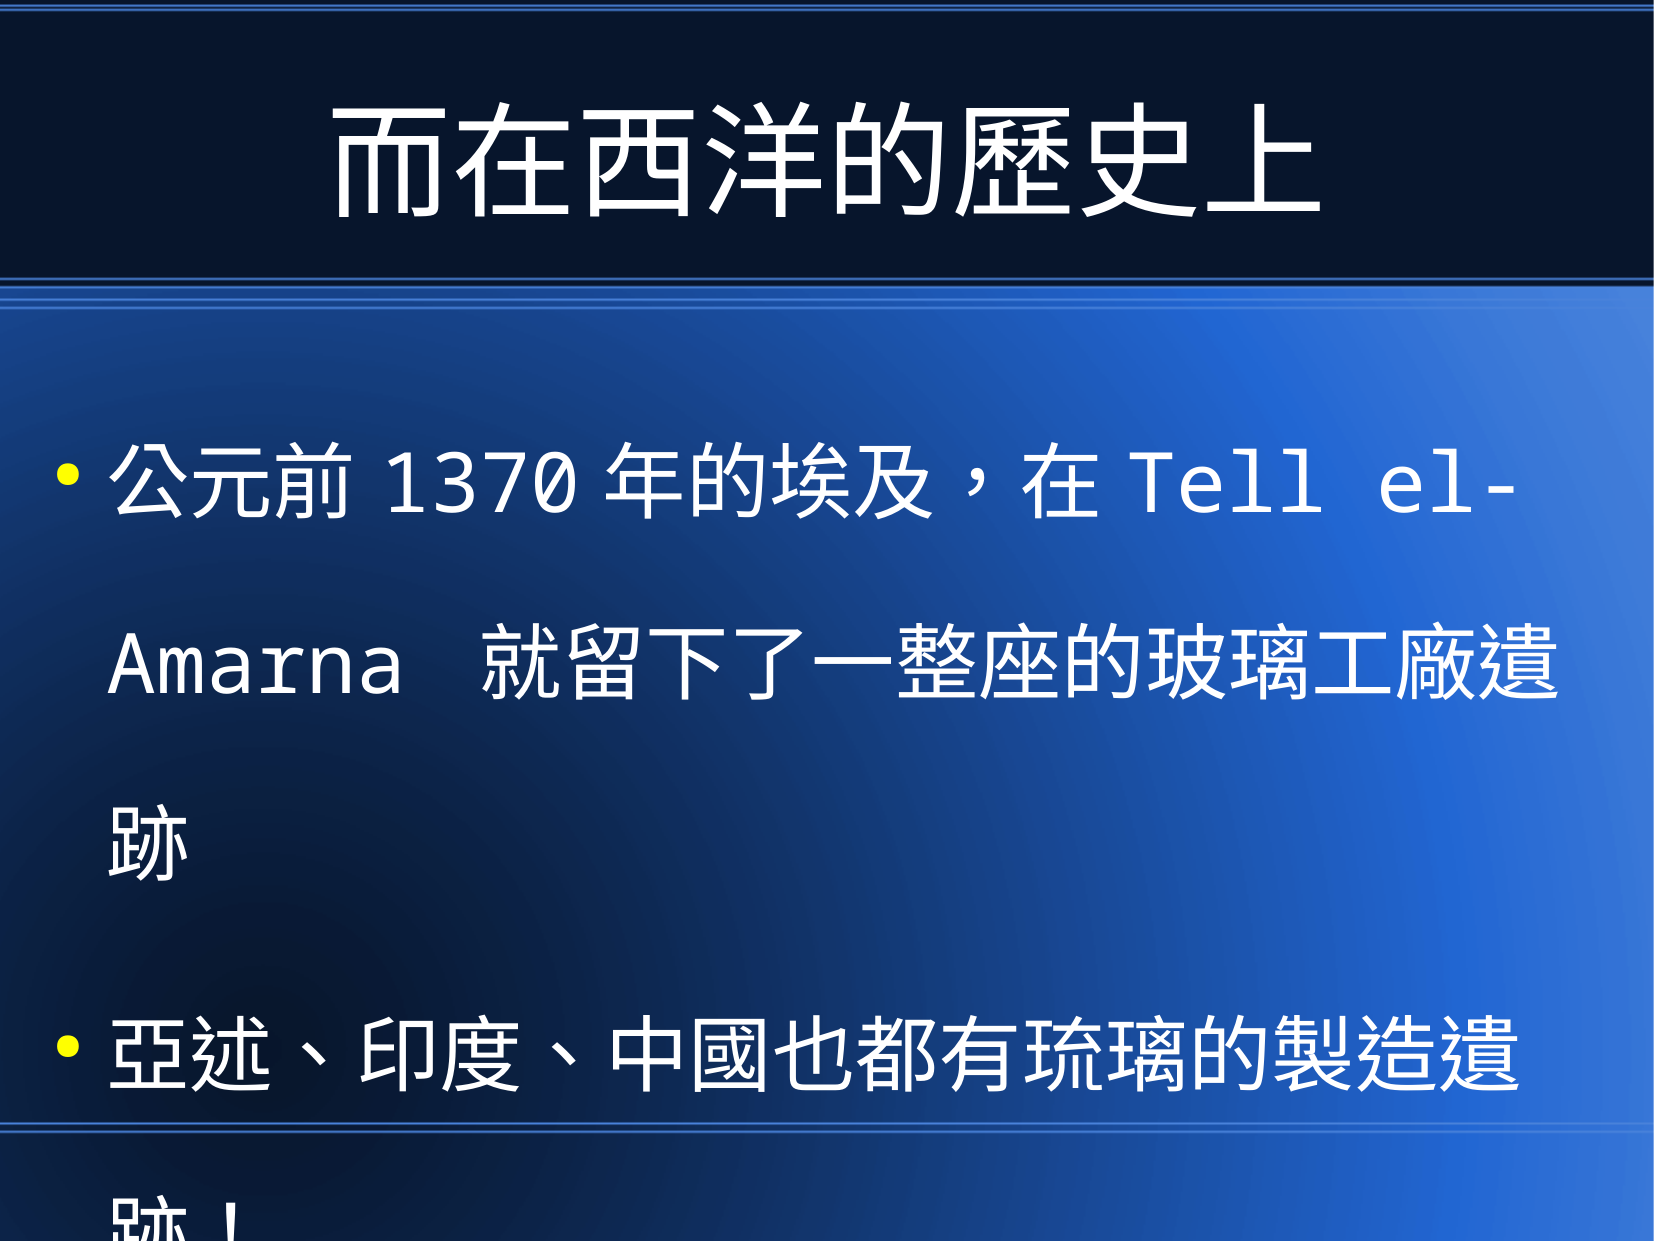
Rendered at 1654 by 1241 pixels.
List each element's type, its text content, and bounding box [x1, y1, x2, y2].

title 而在西洋的歷史上 [82, 49, 1571, 257]
picture [0, 0, 1654, 1241]
list 公元前1370年的埃及，在Tell el-Amarna 就留下了一整座的玻璃工廠遺跡 亞述、印度、中國也都有琉璃的製造遺跡！ [35, 355, 1619, 1241]
